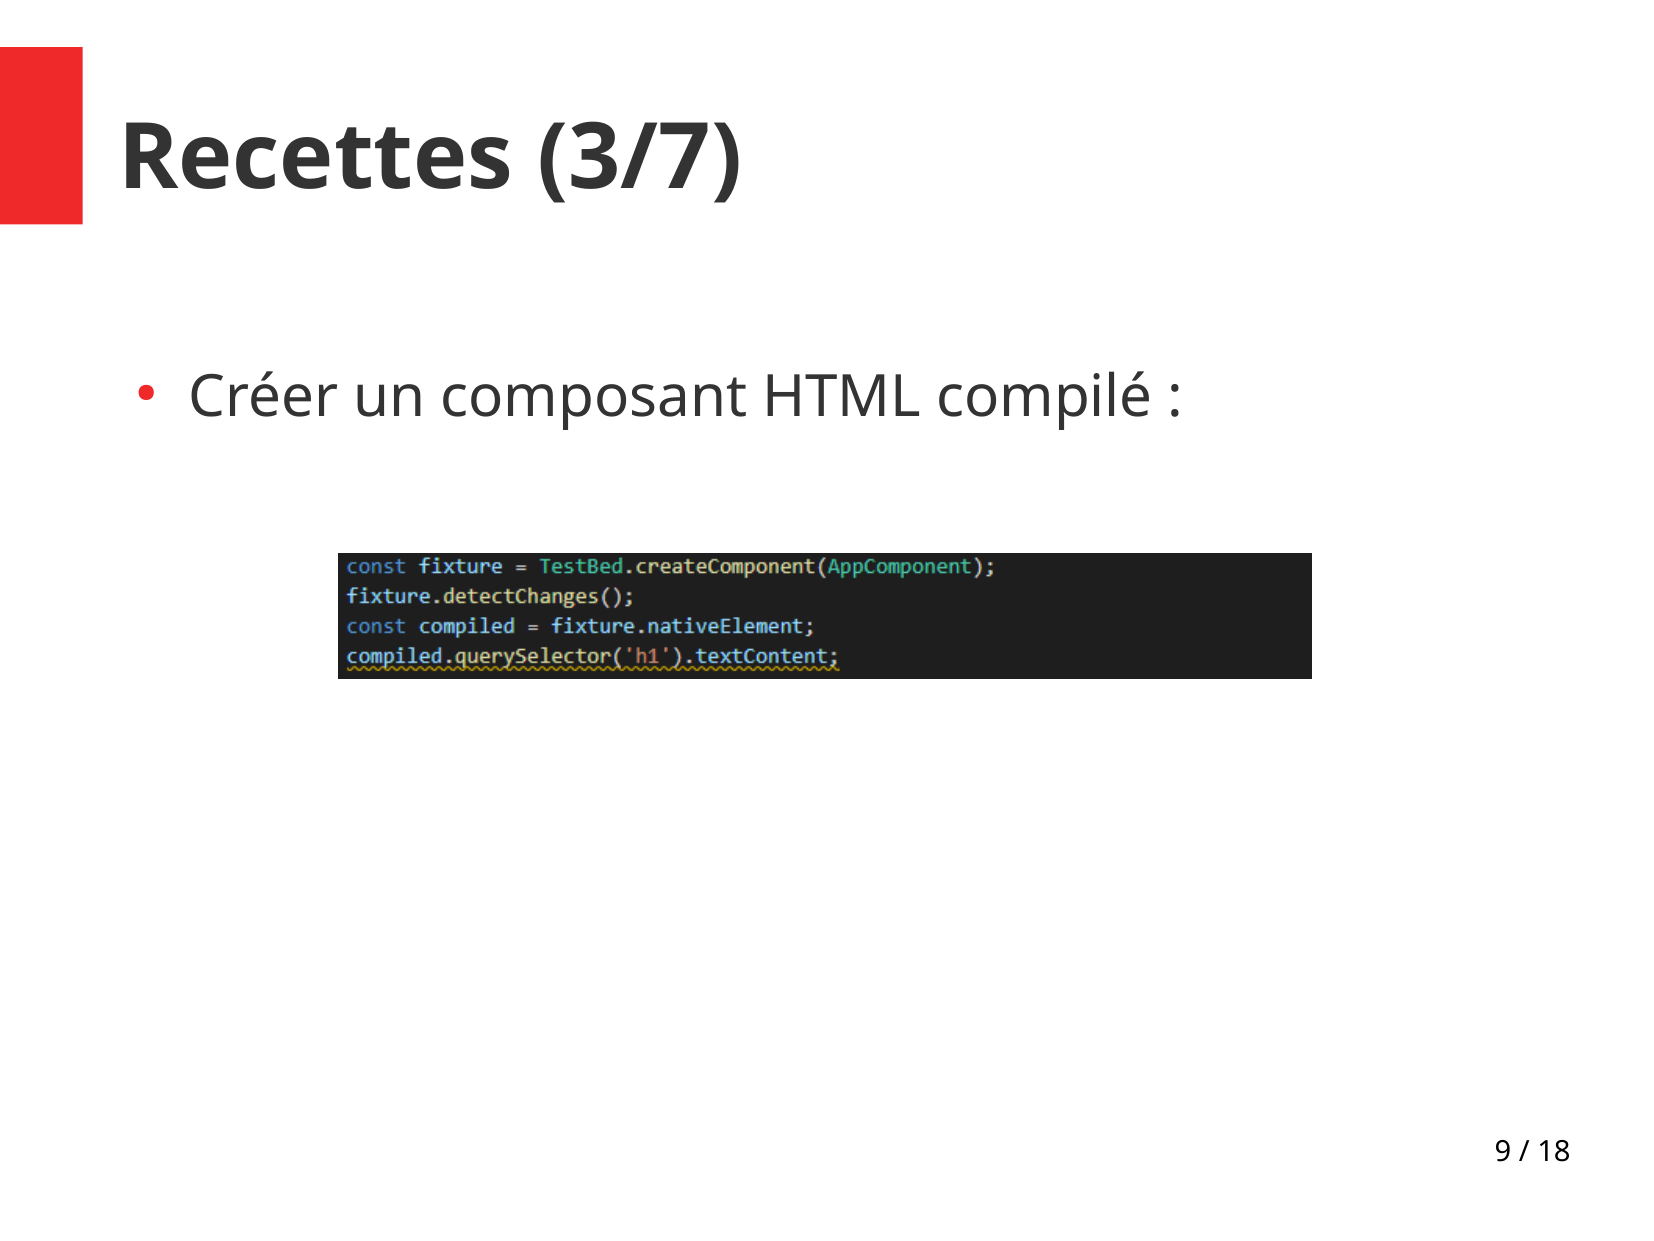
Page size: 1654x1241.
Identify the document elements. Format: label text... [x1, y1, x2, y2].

picture [338, 553, 1312, 679]
title Recettes (3/7) [118, 49, 1571, 257]
list Créer un composant HTML compilé : [118, 354, 1536, 1074]
